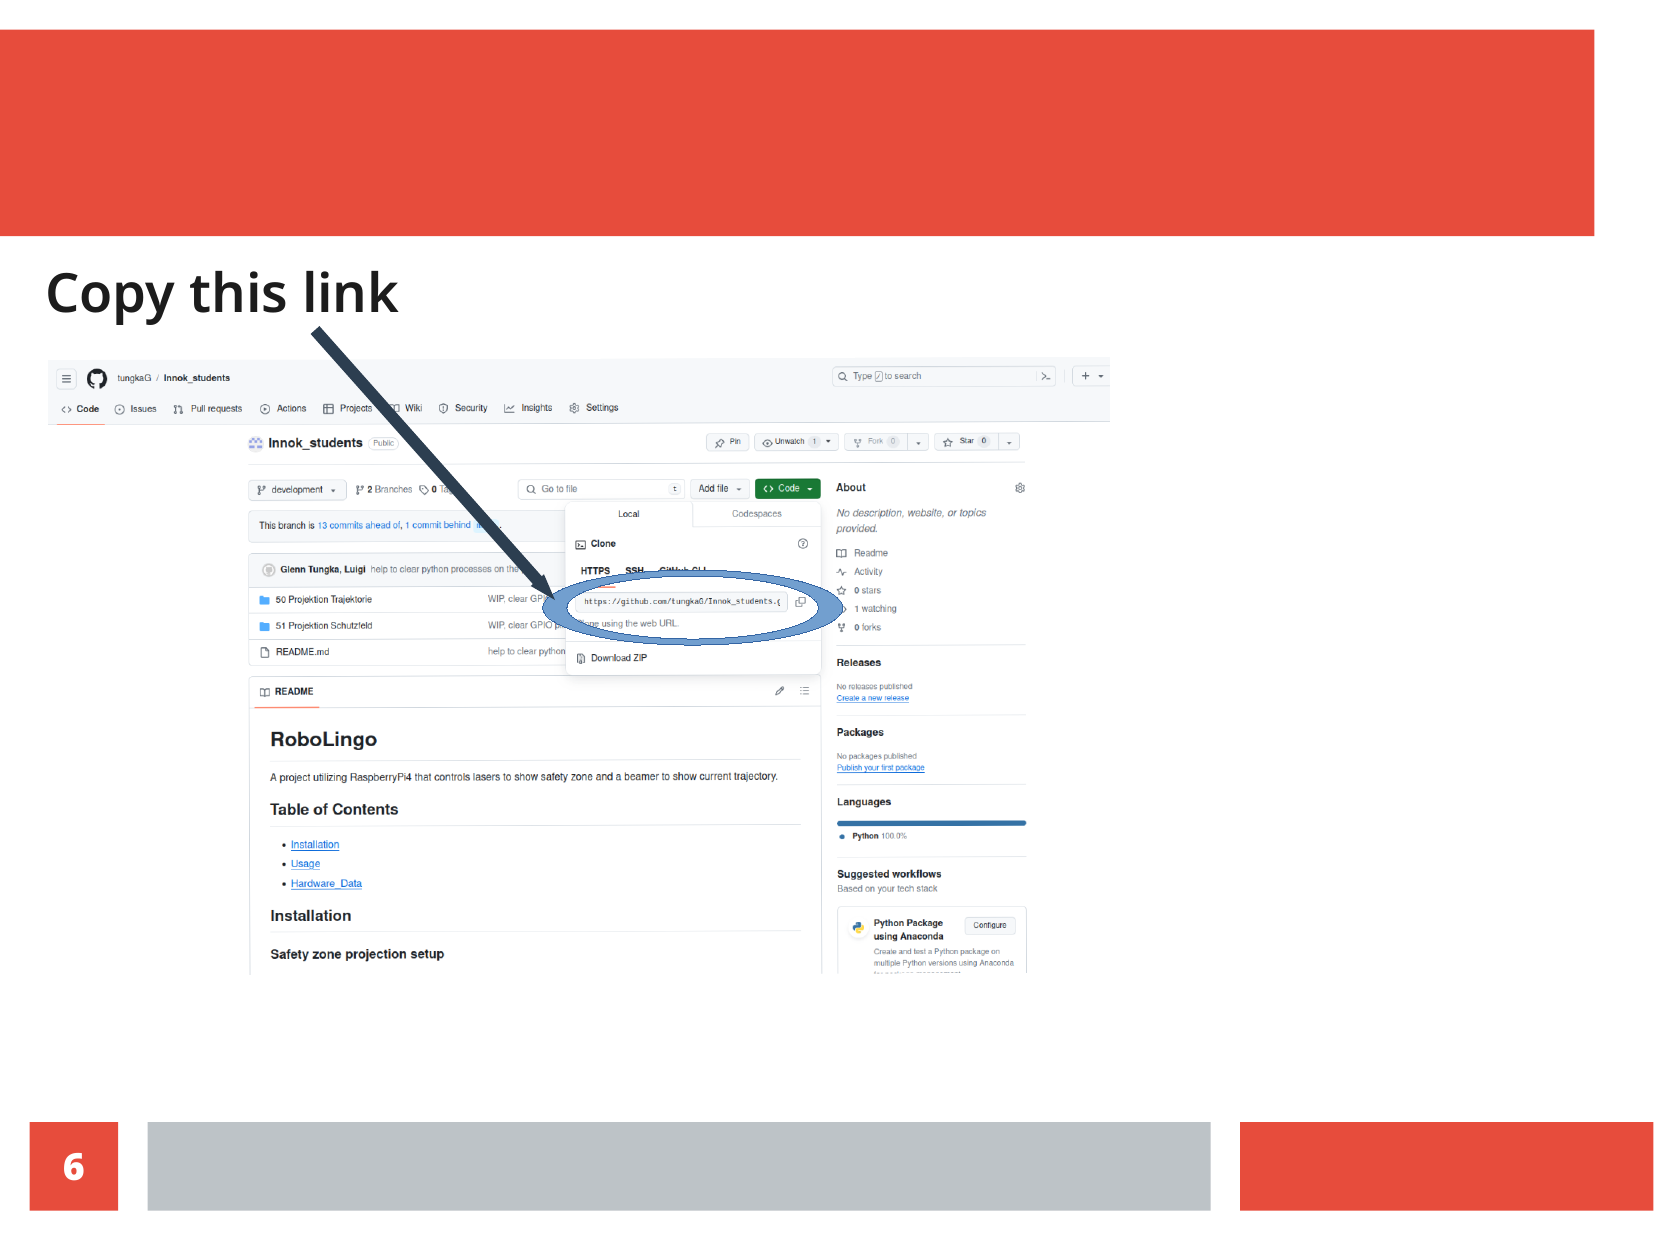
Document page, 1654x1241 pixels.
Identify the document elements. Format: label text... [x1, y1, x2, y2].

picture [568, 577, 818, 639]
picture [47, 356, 1111, 976]
list Copy this link [45, 255, 1551, 1023]
text_box [542, 570, 843, 646]
